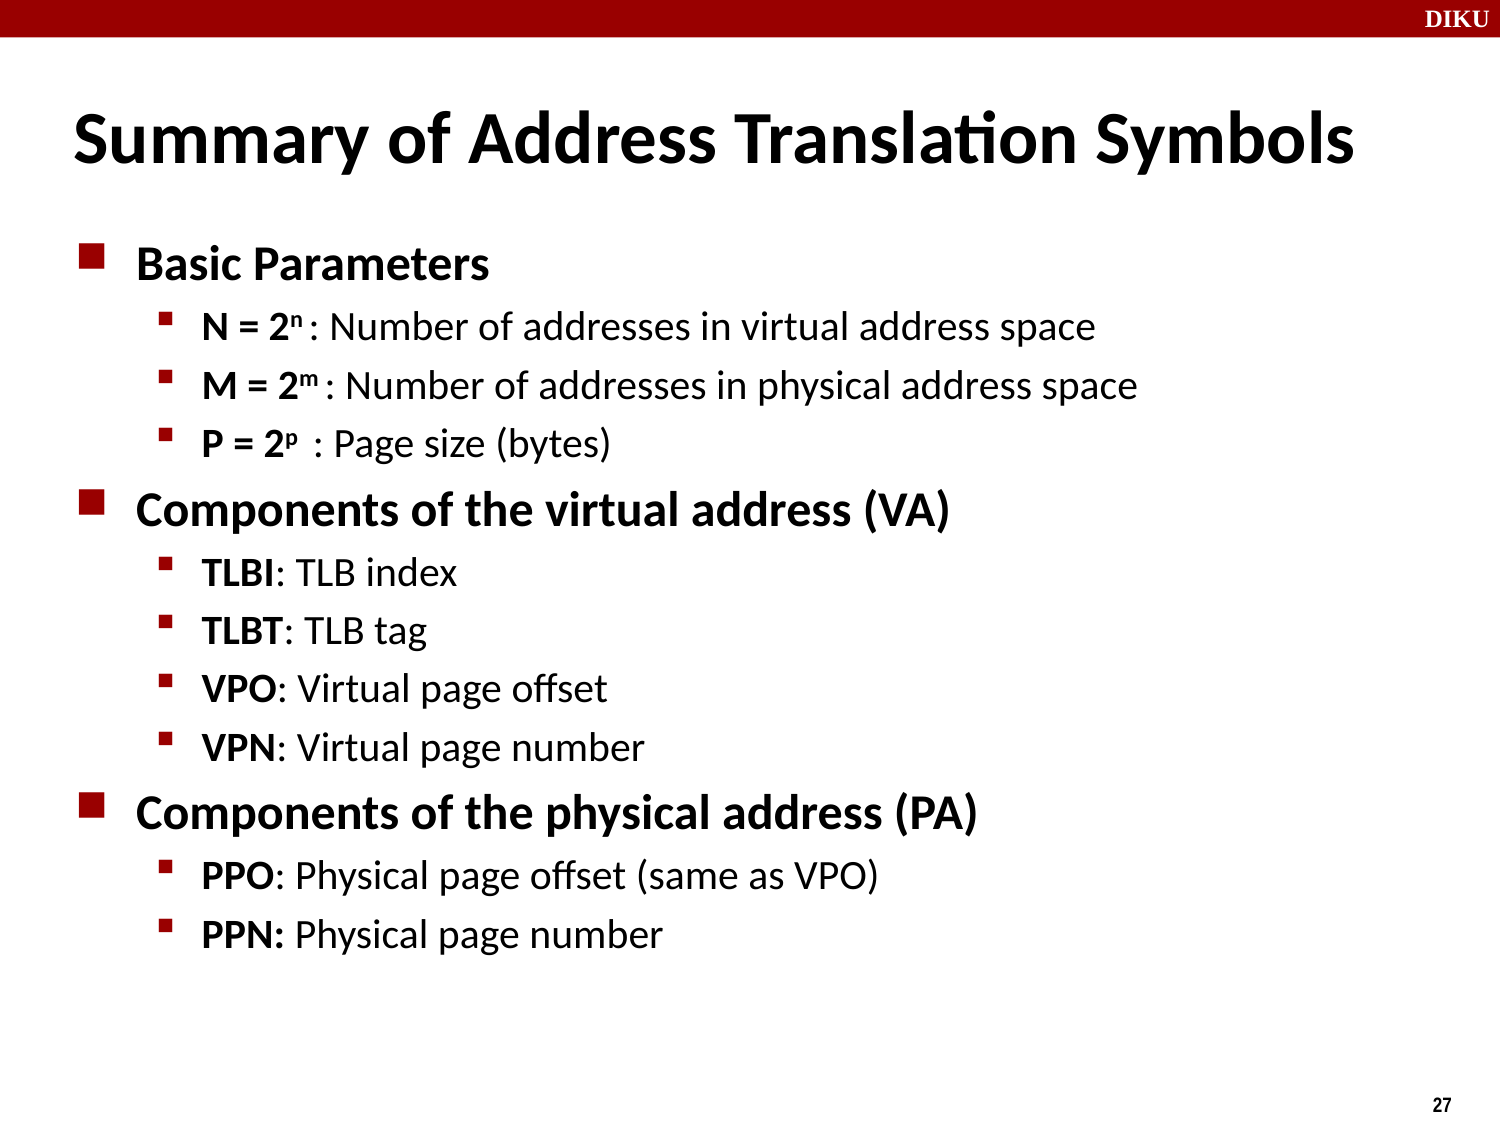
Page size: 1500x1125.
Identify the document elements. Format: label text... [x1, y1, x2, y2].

text_box Basic Parameters N = 2n : Number of addresses in virtual address space M = 2m : Number of addresses in physical address space P = 2p : Page size (bytes) Components of the virtual address (VA) TLBI: TLB index TLBT: TLB tag VPO: Virtual page offset VPN: Virtual page number Components of the physical address (PA) PPO: Physical page offset (same as VPO) PPN: Physical page number [65, 223, 1361, 1088]
text_box Summary of Address Translation Symbols [58, 71, 1425, 197]
